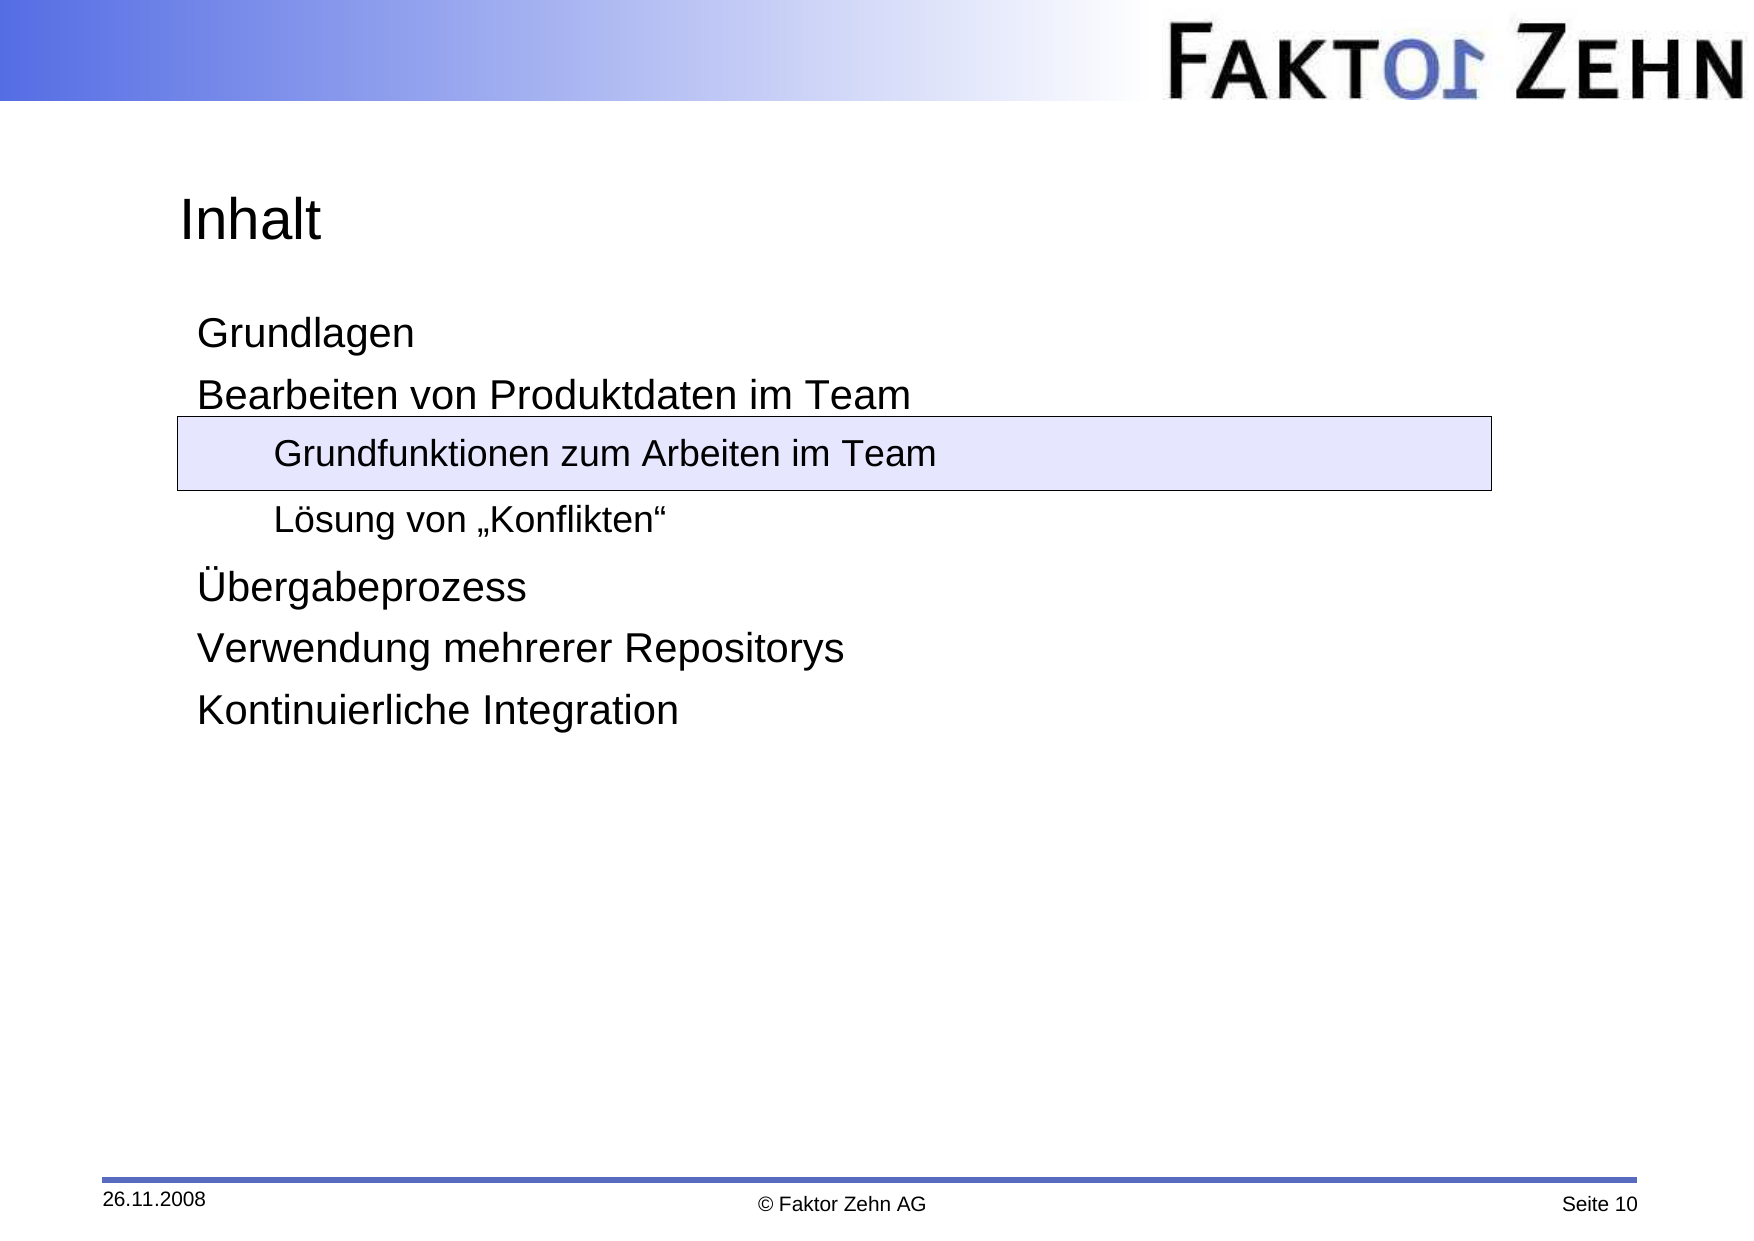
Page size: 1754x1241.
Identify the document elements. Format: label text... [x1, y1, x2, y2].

picture [1162, 7, 1752, 100]
title Inhalt [179, 142, 1576, 296]
list Grundlagen Bearbeiten von Produktdaten im Team Grundfunktionen zum Arbeiten im Team Lösung von „Konflikten“ Übergabeprozess Verwendung mehrerer Repositorys Kontinuierliche Integration [179, 310, 1576, 1078]
